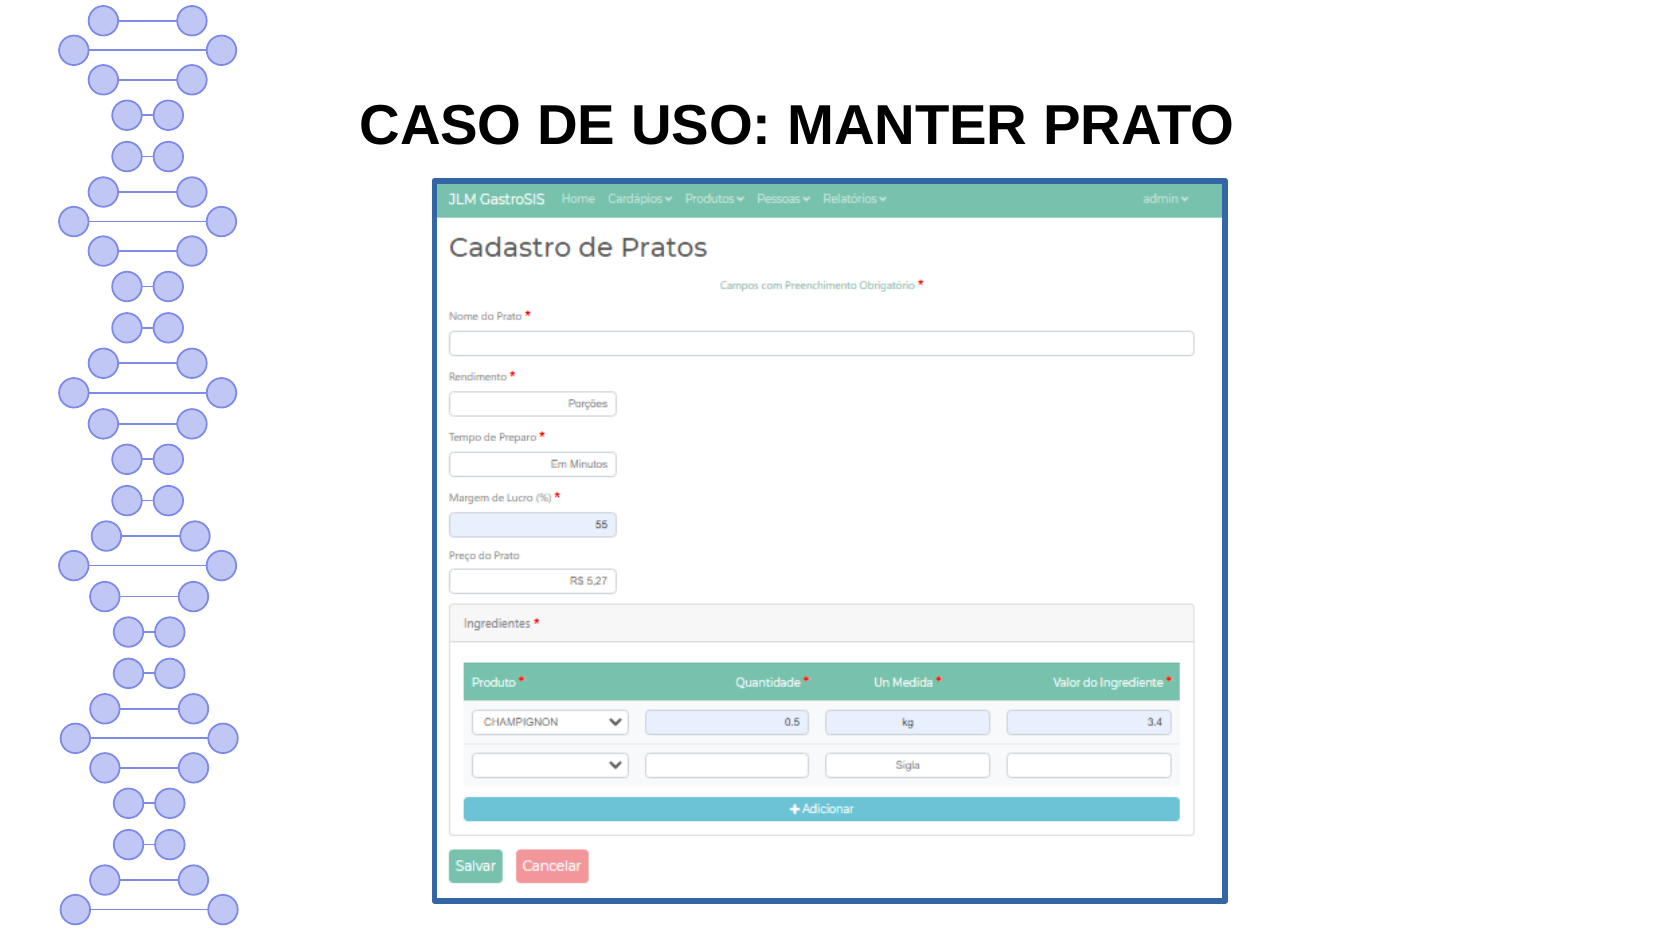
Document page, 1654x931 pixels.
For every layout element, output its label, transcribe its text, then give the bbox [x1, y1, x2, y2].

title Caso de Uso: manter prato [88, 73, 1506, 178]
picture [437, 183, 1223, 898]
